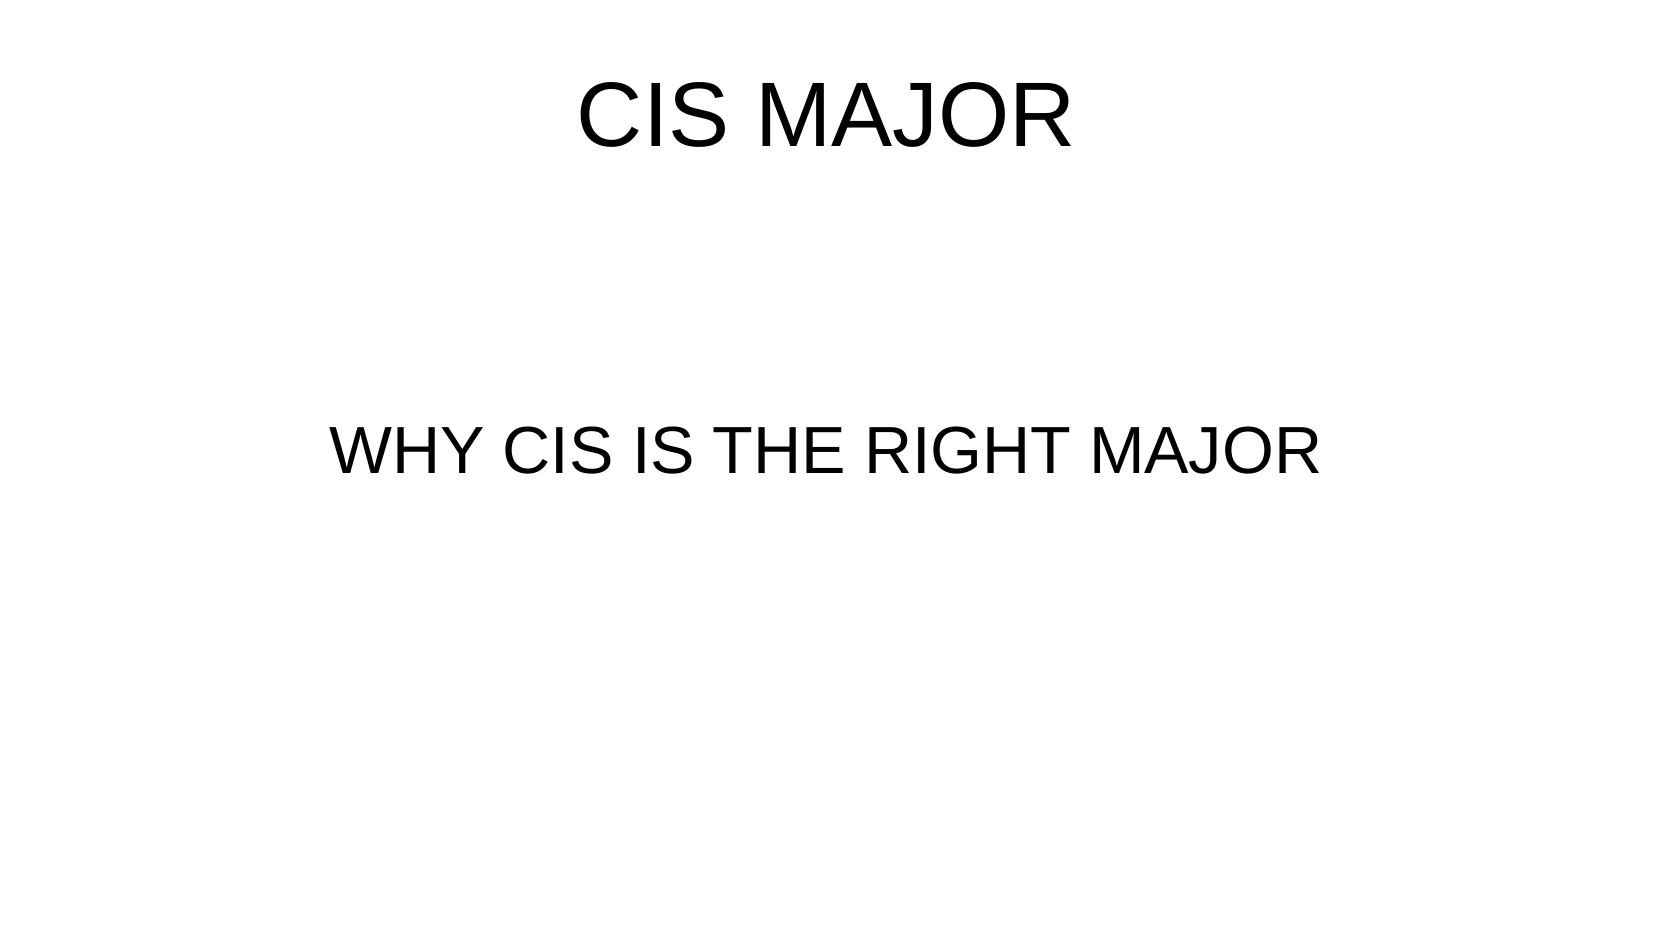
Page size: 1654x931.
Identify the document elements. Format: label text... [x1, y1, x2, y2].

title CIS MAJOR [82, 37, 1571, 193]
subtitle WHY CIS IS THE RIGHT MAJOR [82, 217, 1571, 758]
